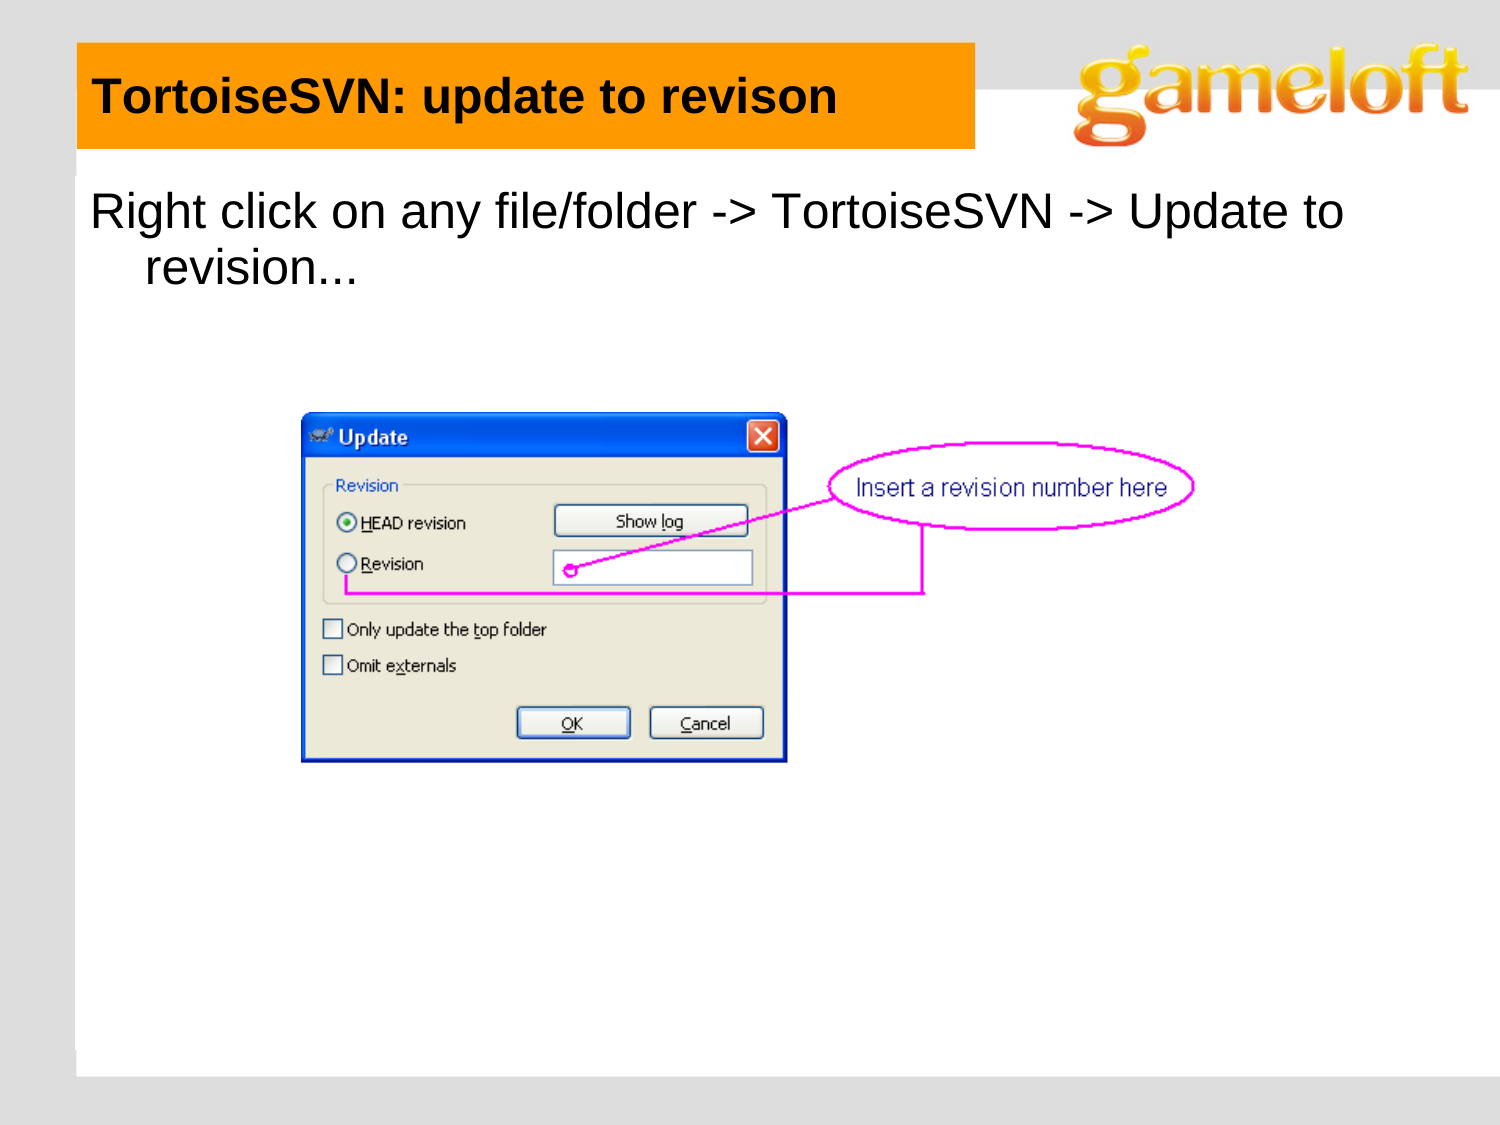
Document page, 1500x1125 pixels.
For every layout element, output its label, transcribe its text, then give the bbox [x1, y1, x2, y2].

text_box TortoiseSVN: update to revison [76, 42, 976, 149]
picture [0, 0, 1500, 1125]
text_box Right click on any file/folder -> TortoiseSVN -> Update to revision... [75, 175, 1471, 1051]
